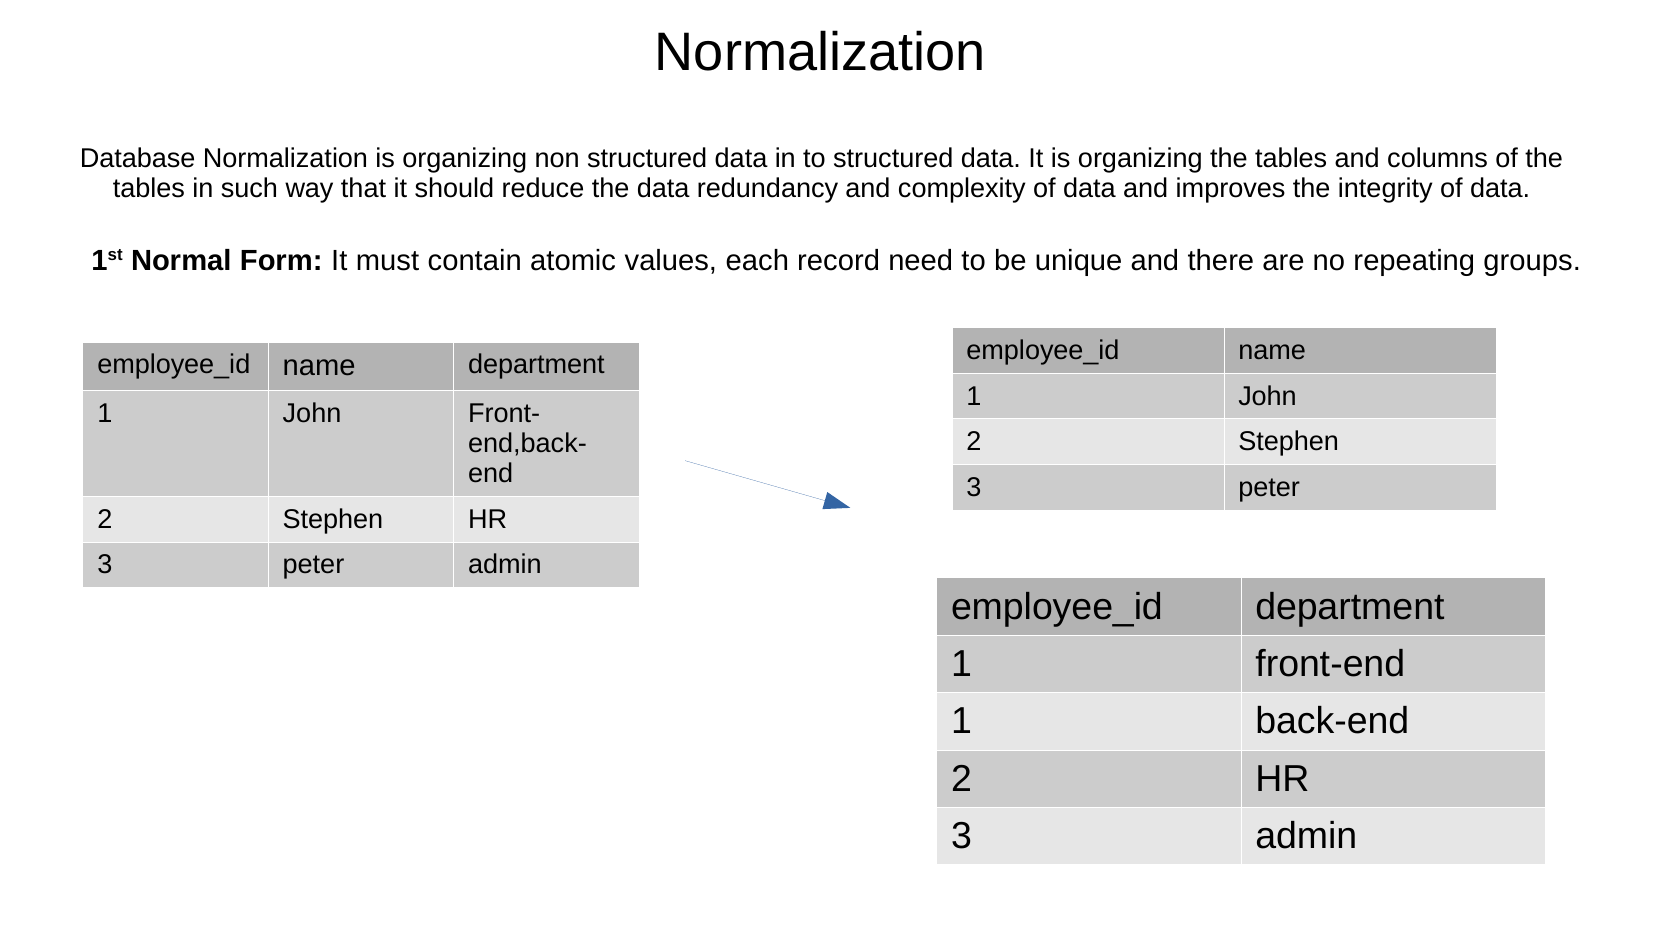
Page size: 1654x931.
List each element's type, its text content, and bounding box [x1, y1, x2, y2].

table_cell 2 [937, 751, 1241, 807]
table_cell 2 [83, 497, 268, 542]
table_header employee_id [83, 343, 268, 390]
table_cell Front-end,back-end [454, 391, 639, 496]
table_header department [454, 343, 639, 390]
table_cell peter [1225, 465, 1496, 510]
table_cell peter [269, 543, 453, 587]
table_cell HR [1242, 751, 1545, 807]
table_header name [269, 343, 453, 390]
table_cell Stephen [269, 497, 453, 542]
table_header employee_id [937, 578, 1241, 635]
table_cell 3 [83, 543, 268, 587]
table_cell Stephen [1225, 419, 1496, 464]
table_cell front-end [1242, 636, 1545, 692]
table_cell John [1225, 374, 1496, 418]
table_cell 3 [953, 465, 1224, 510]
table_cell admin [1242, 808, 1545, 864]
table_cell 1 [937, 636, 1241, 692]
table_cell 1 [953, 374, 1224, 418]
table_cell 1 [83, 391, 268, 496]
table_header employee_id [953, 328, 1224, 373]
table_header department [1242, 578, 1545, 635]
table_cell 2 [953, 419, 1224, 464]
table_cell 3 [937, 808, 1241, 864]
text_box 1st Normal Form: It must contain atomic values, each record need to be unique and there are no repeating groups. [76, 236, 1639, 351]
table_header name [1225, 328, 1496, 373]
title Normalization Database Normalization is organizing non structured data in to structured data. It is organizing the tables and columns of the tables in such way that it should reduce the data redundancy and complexity of data and improves the integrity of data. [76, 18, 1565, 236]
table_cell admin [454, 543, 639, 587]
table_cell 1 [937, 693, 1241, 750]
table_cell back-end [1242, 693, 1545, 750]
table_cell HR [454, 497, 639, 542]
table_cell John [269, 391, 453, 496]
